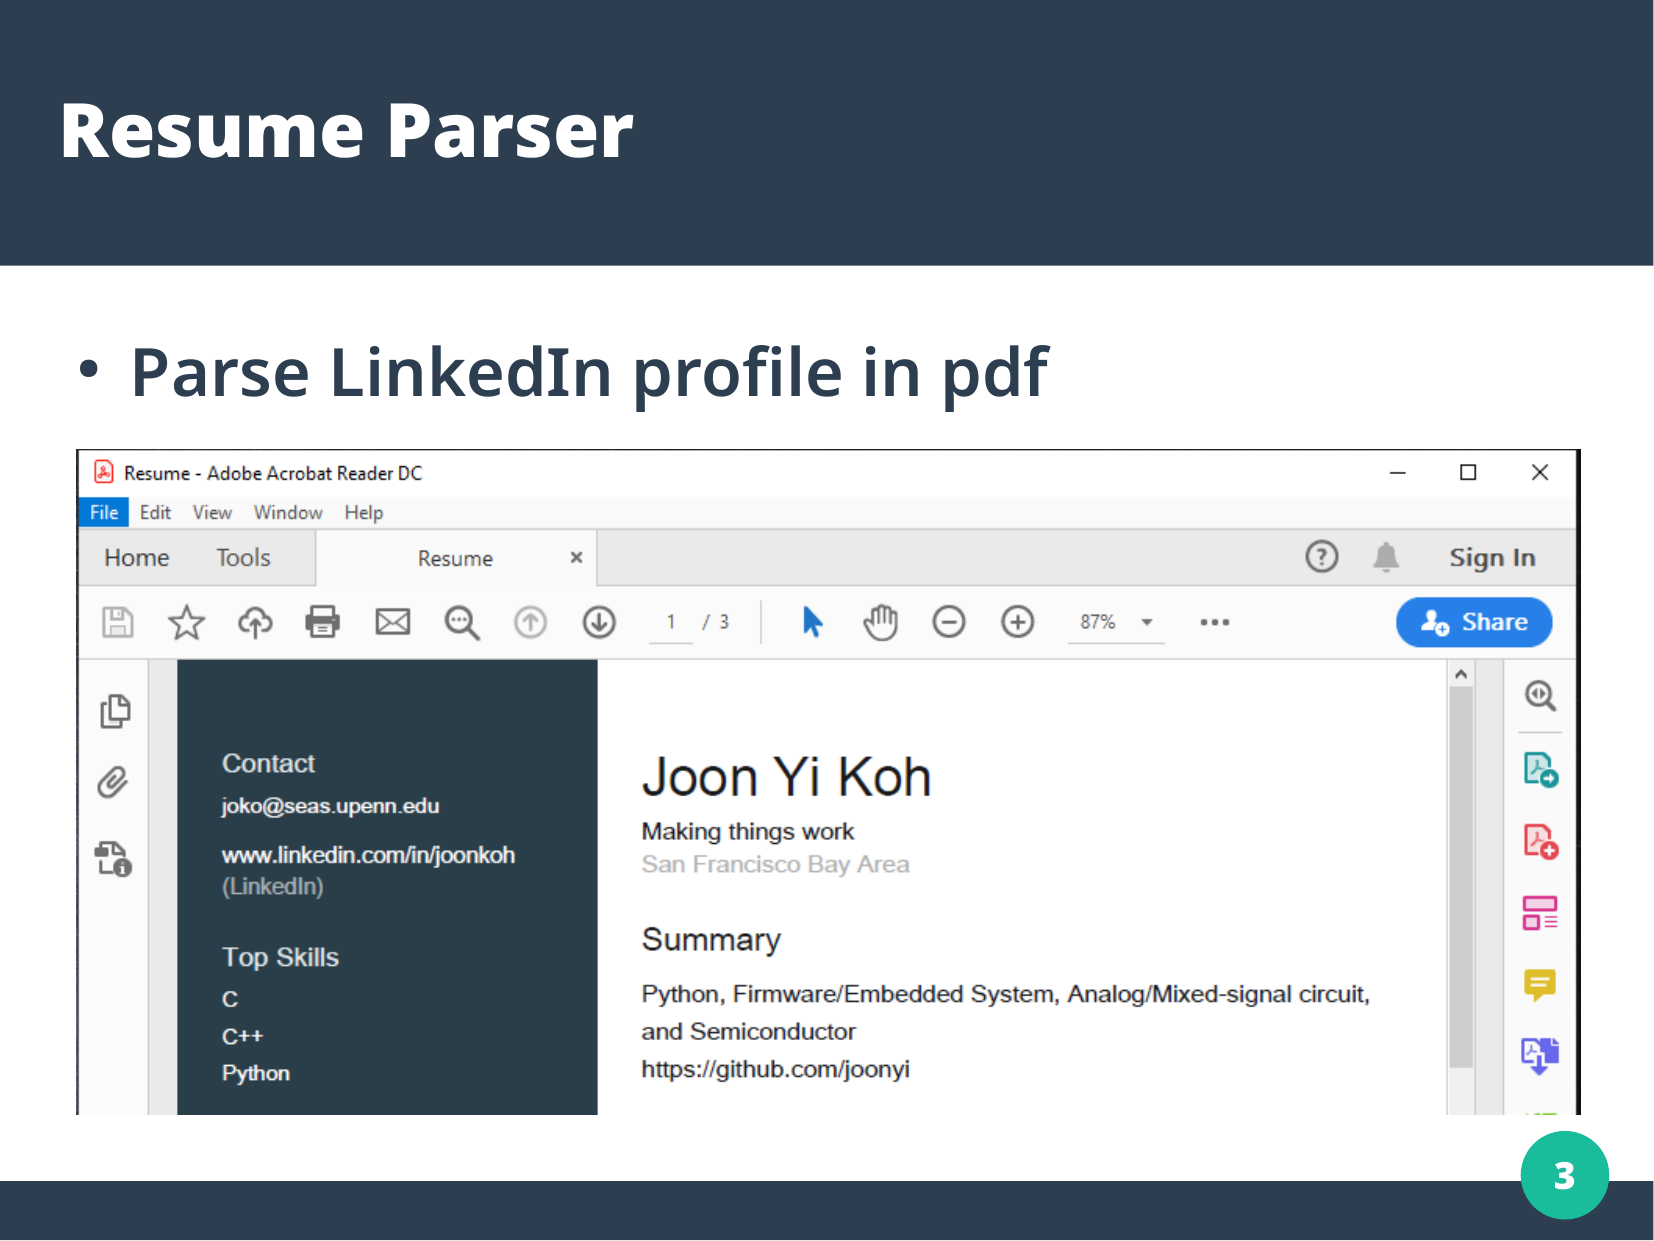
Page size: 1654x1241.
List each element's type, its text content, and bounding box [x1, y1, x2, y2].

title Resume Parser [59, 49, 1595, 207]
list Parse LinkedIn profile in pdf [59, 324, 1595, 1152]
picture [76, 449, 1581, 1115]
